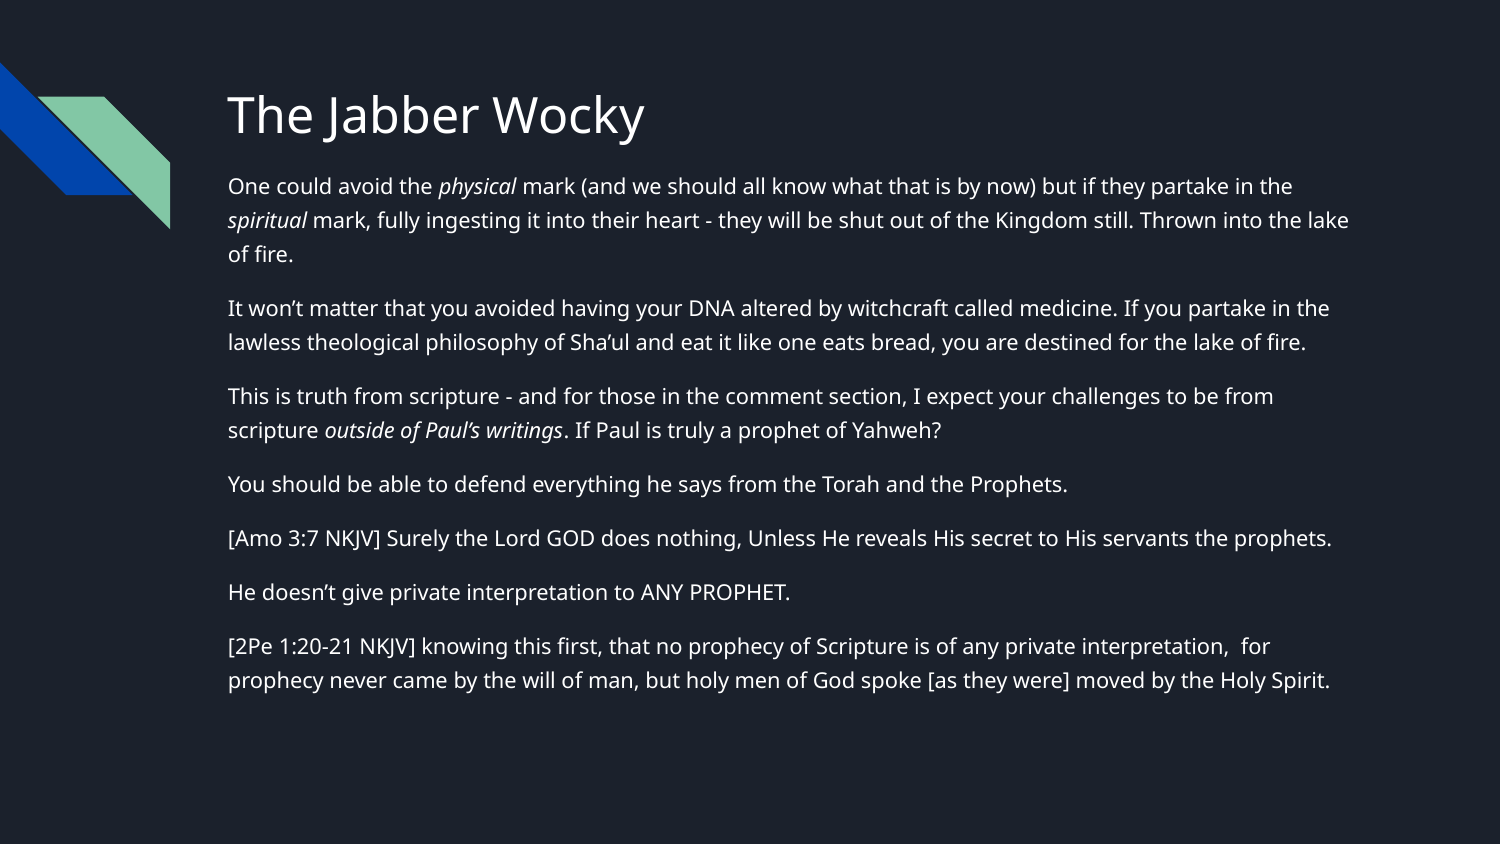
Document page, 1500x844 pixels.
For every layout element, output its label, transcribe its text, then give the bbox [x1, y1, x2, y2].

title The Jabber Wocky [212, 64, 1368, 151]
list One could avoid the physical mark (and we should all know what that is by now) but if they partake in the spiritual mark, fully ingesting it into their heart - they will be shut out of the Kingdom still. Thrown into the lake of fire. It won’t matter that you avoided having your DNA altered by witchcraft called medicine. If you partake in the lawless theological philosophy of Sha’ul and eat it like one eats bread, you are destined for the lake of fire. This is truth from scripture - and for those in the comment section, I expect your challenges to be from scripture outside of Paul’s writings. If Paul is truly a prophet of Yahweh? You should be able to defend everything he says from the Torah and the Prophets. [Amo 3:7 NKJV] Surely the Lord GOD does nothing, Unless He reveals His secret to His servants the prophets. He doesn’t give private interpretation to ANY PROPHET. [2Pe 1:20-21 NKJV] knowing this first, that no prophecy of Scripture is of any private interpretation, for prophecy never came by the will of man, but holy men of God spoke [as they were] moved by the Holy Spirit. [212, 151, 1368, 788]
